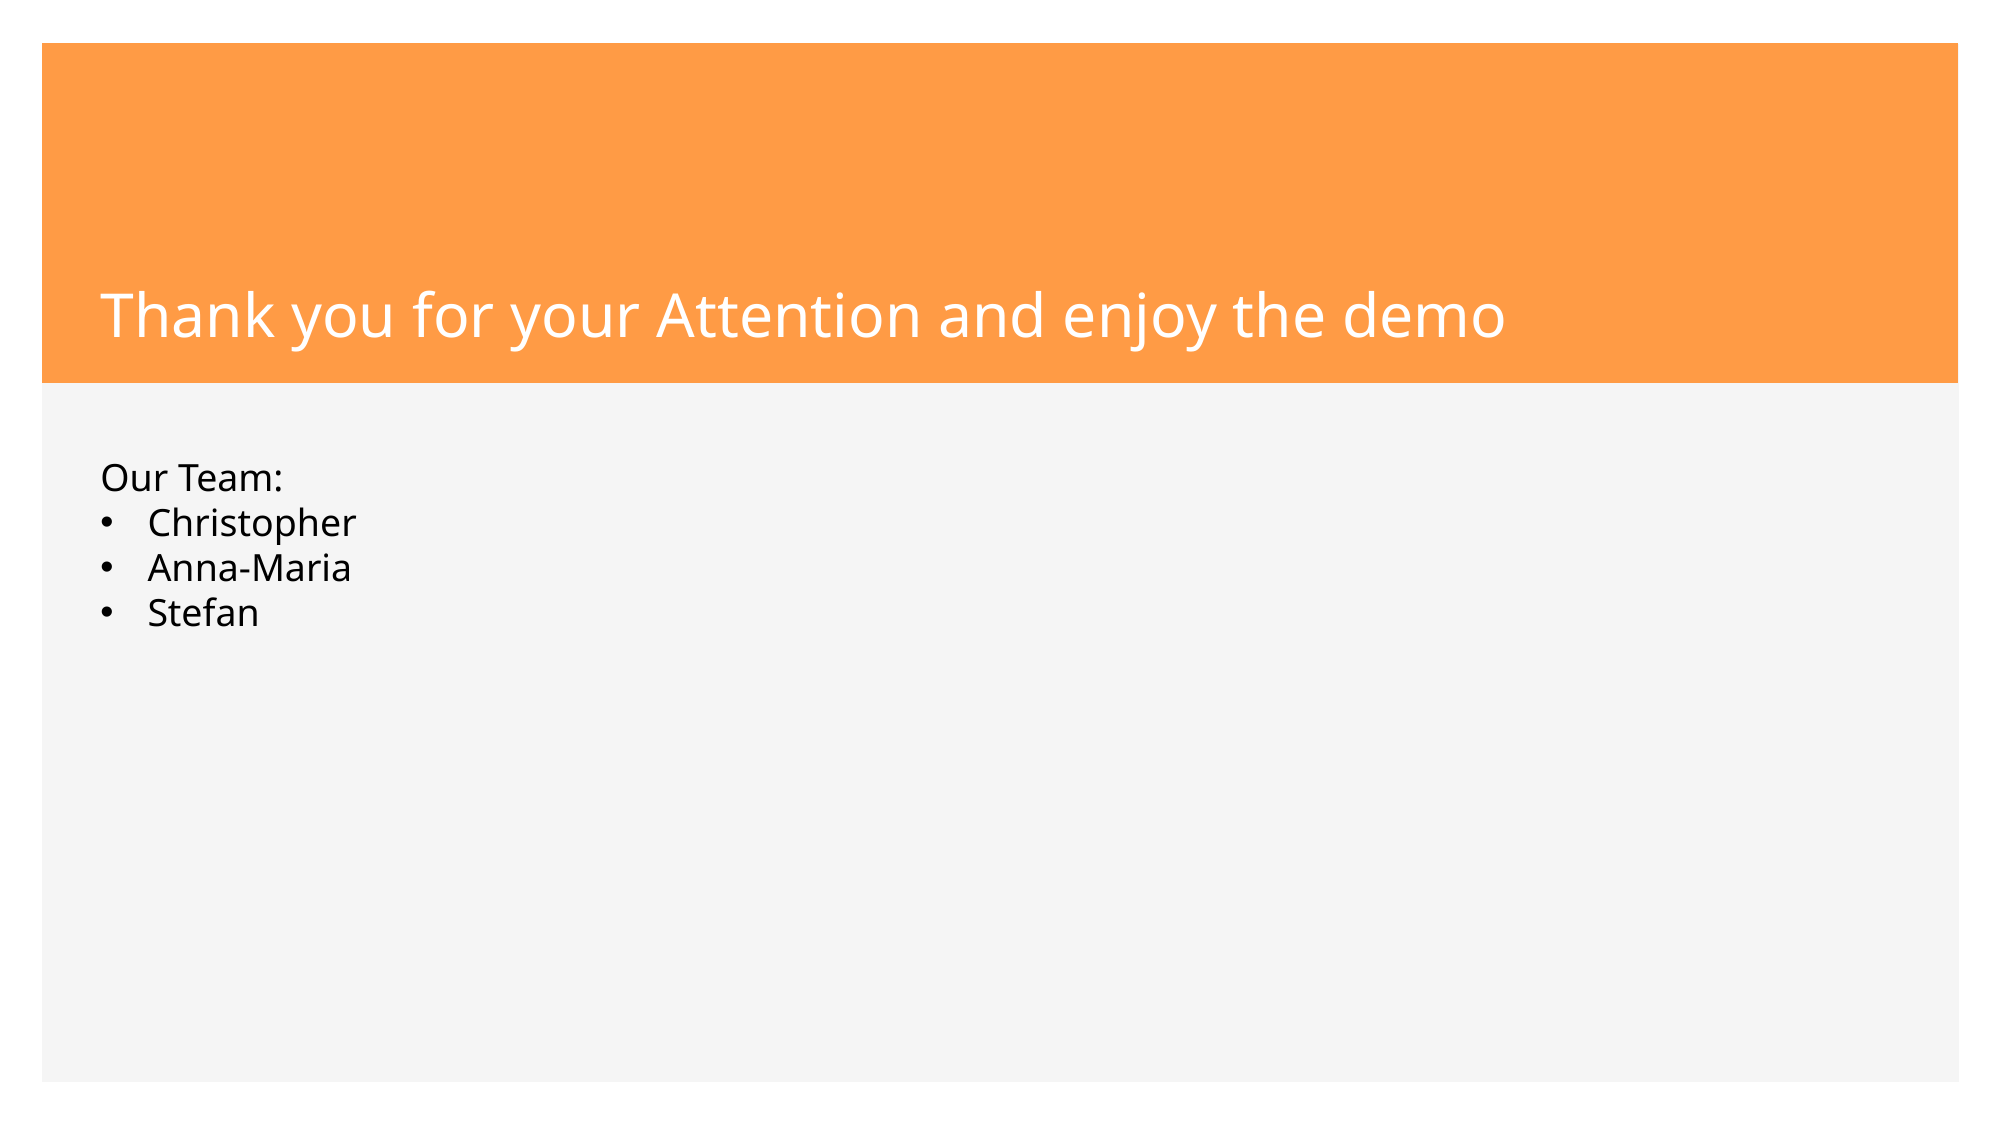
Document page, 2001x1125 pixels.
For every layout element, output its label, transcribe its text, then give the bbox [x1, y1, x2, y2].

title Thank you for your Attention and enjoy the demo [85, 251, 1610, 357]
text_box Our Team: Christopher Anna-Maria Stefan [85, 446, 1585, 644]
